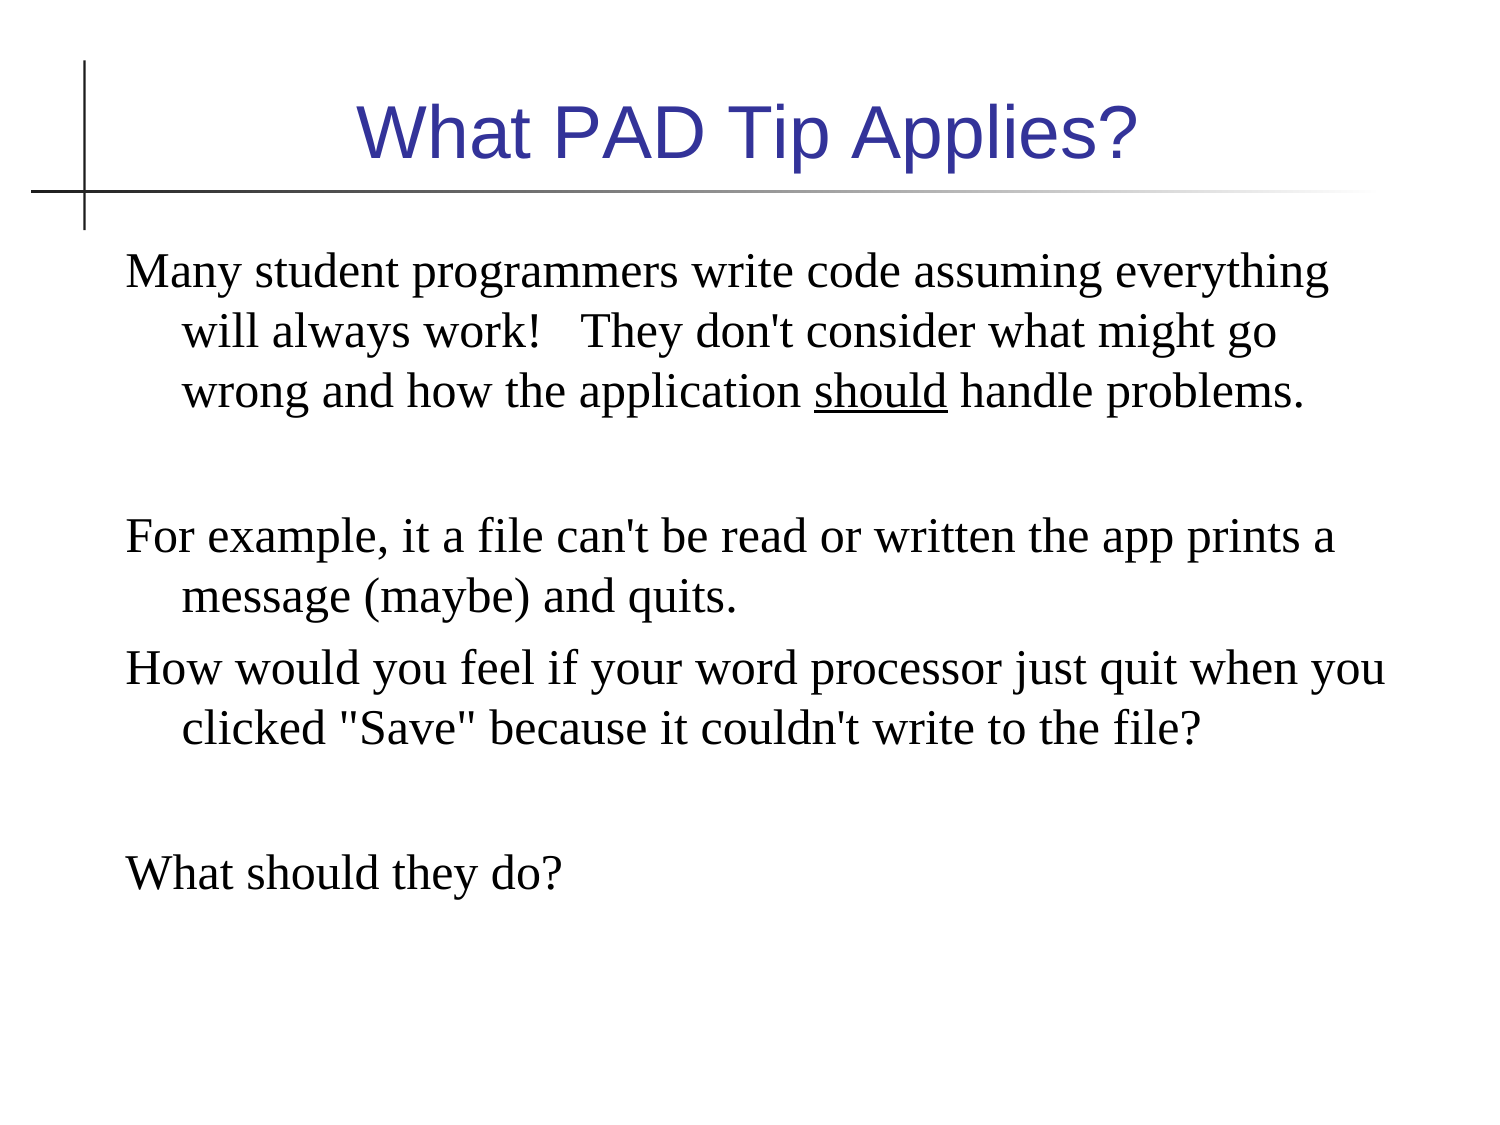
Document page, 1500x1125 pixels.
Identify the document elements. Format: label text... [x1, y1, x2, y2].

list Many student programmers write code assuming everything will always work! They don't consider what might go wrong and how the application should handle problems. For example, it a file can't be read or written the app prints a message (maybe) and quits. How would you feel if your word processor just quit when you clicked "Save" because it couldn't write to the file? What should they do? [110, 229, 1408, 1051]
title What PAD Tip Applies? [100, 42, 1397, 182]
